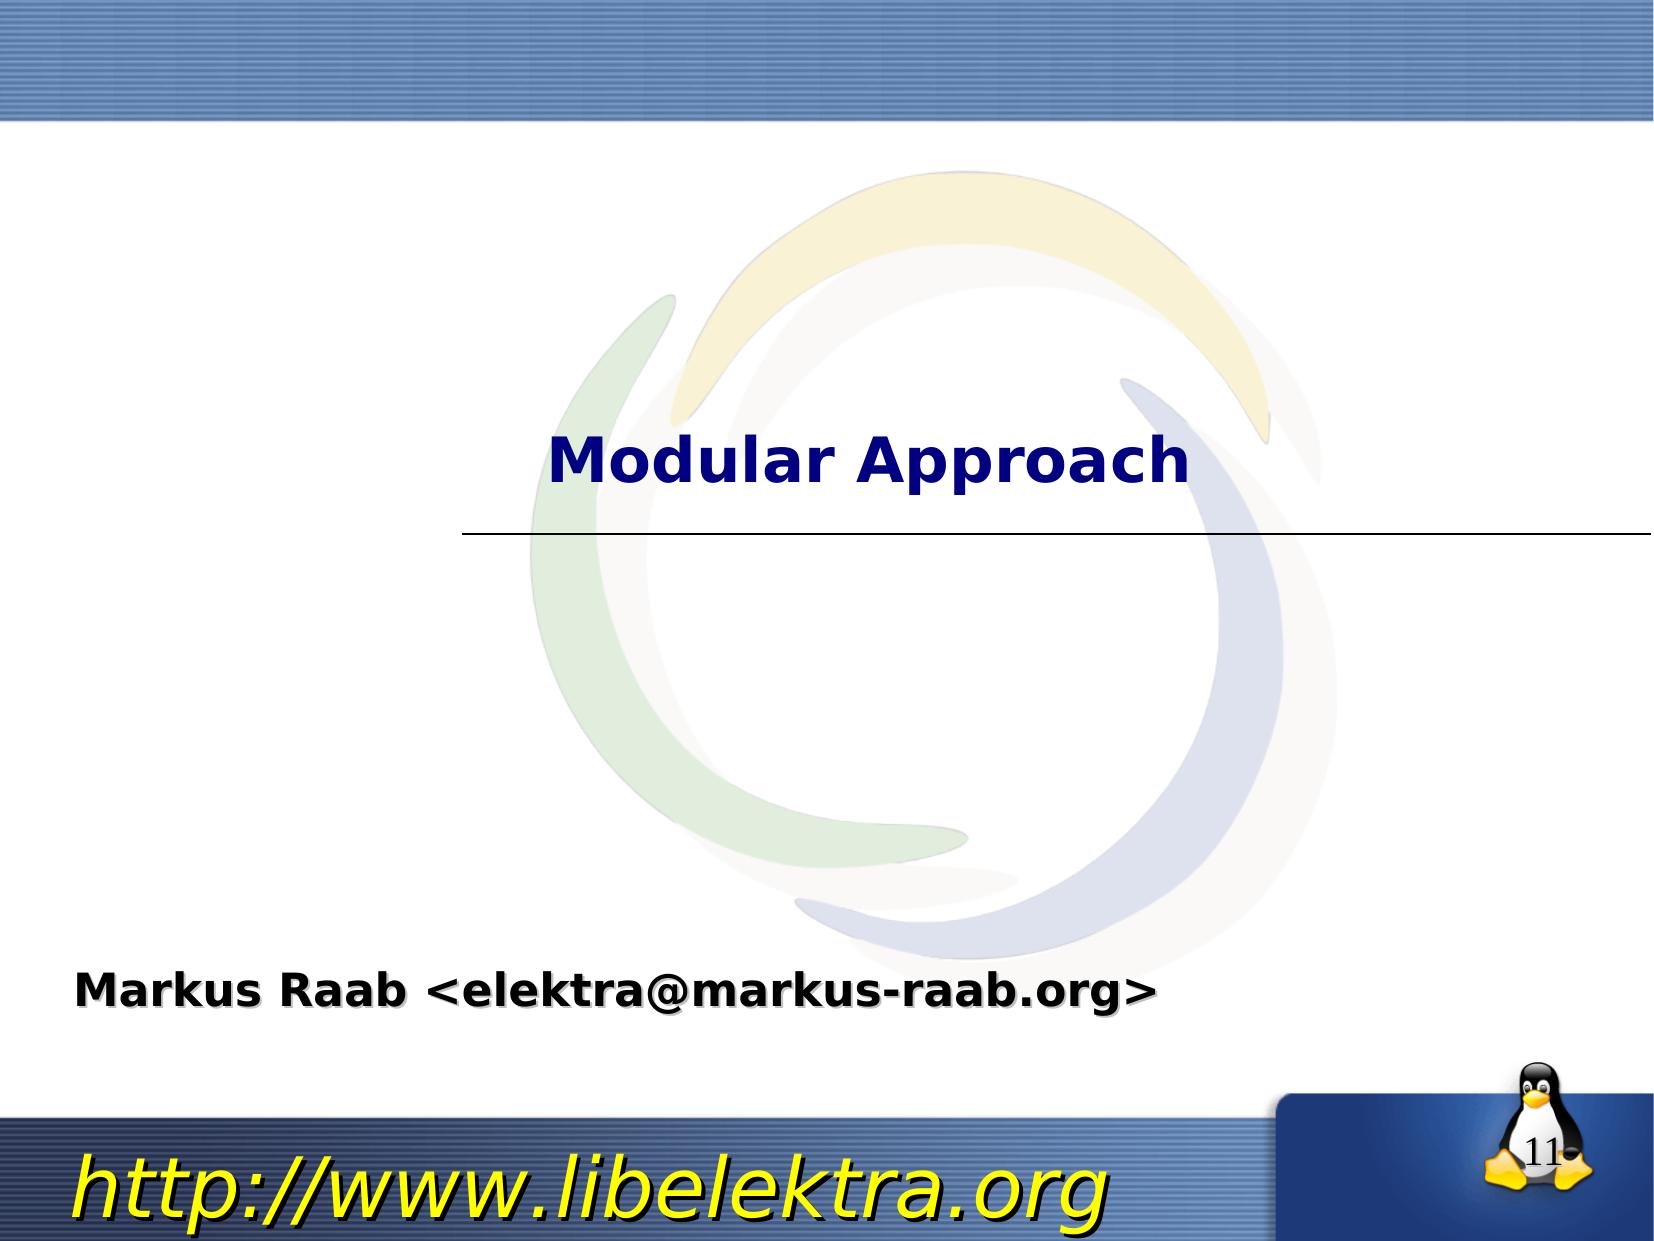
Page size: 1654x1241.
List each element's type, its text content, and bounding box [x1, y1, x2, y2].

picture [481, 535, 1374, 953]
text_box Modular Approach [531, 413, 1434, 511]
text_box <Nummer> [1370, 1122, 1565, 1178]
picture [0, 1061, 1654, 1241]
text_box Markus Raab <elektra@markus-raab.org> [58, 953, 1481, 1030]
picture [0, 0, 1654, 533]
